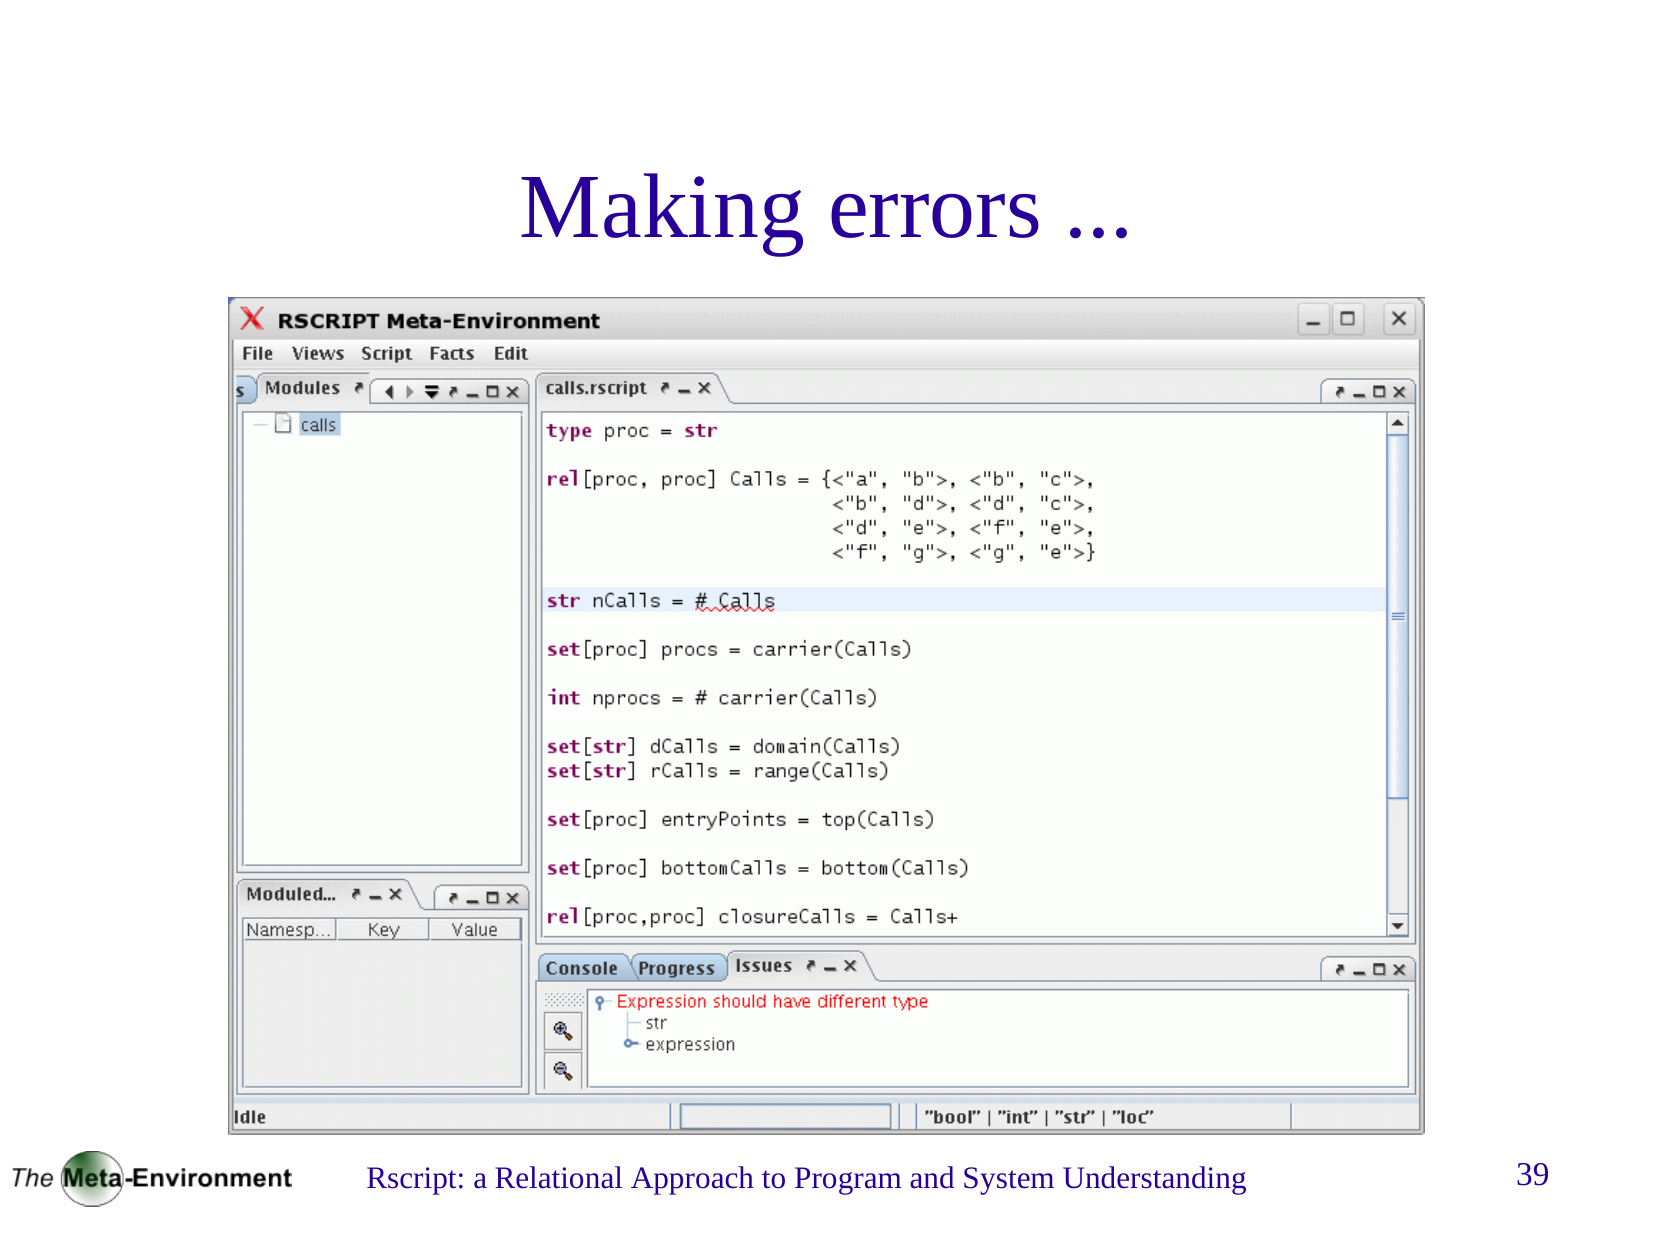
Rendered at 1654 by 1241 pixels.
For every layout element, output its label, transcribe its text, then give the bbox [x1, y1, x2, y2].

title Making errors ... [121, 102, 1534, 311]
picture [12, 1151, 292, 1207]
picture [228, 297, 1425, 1136]
